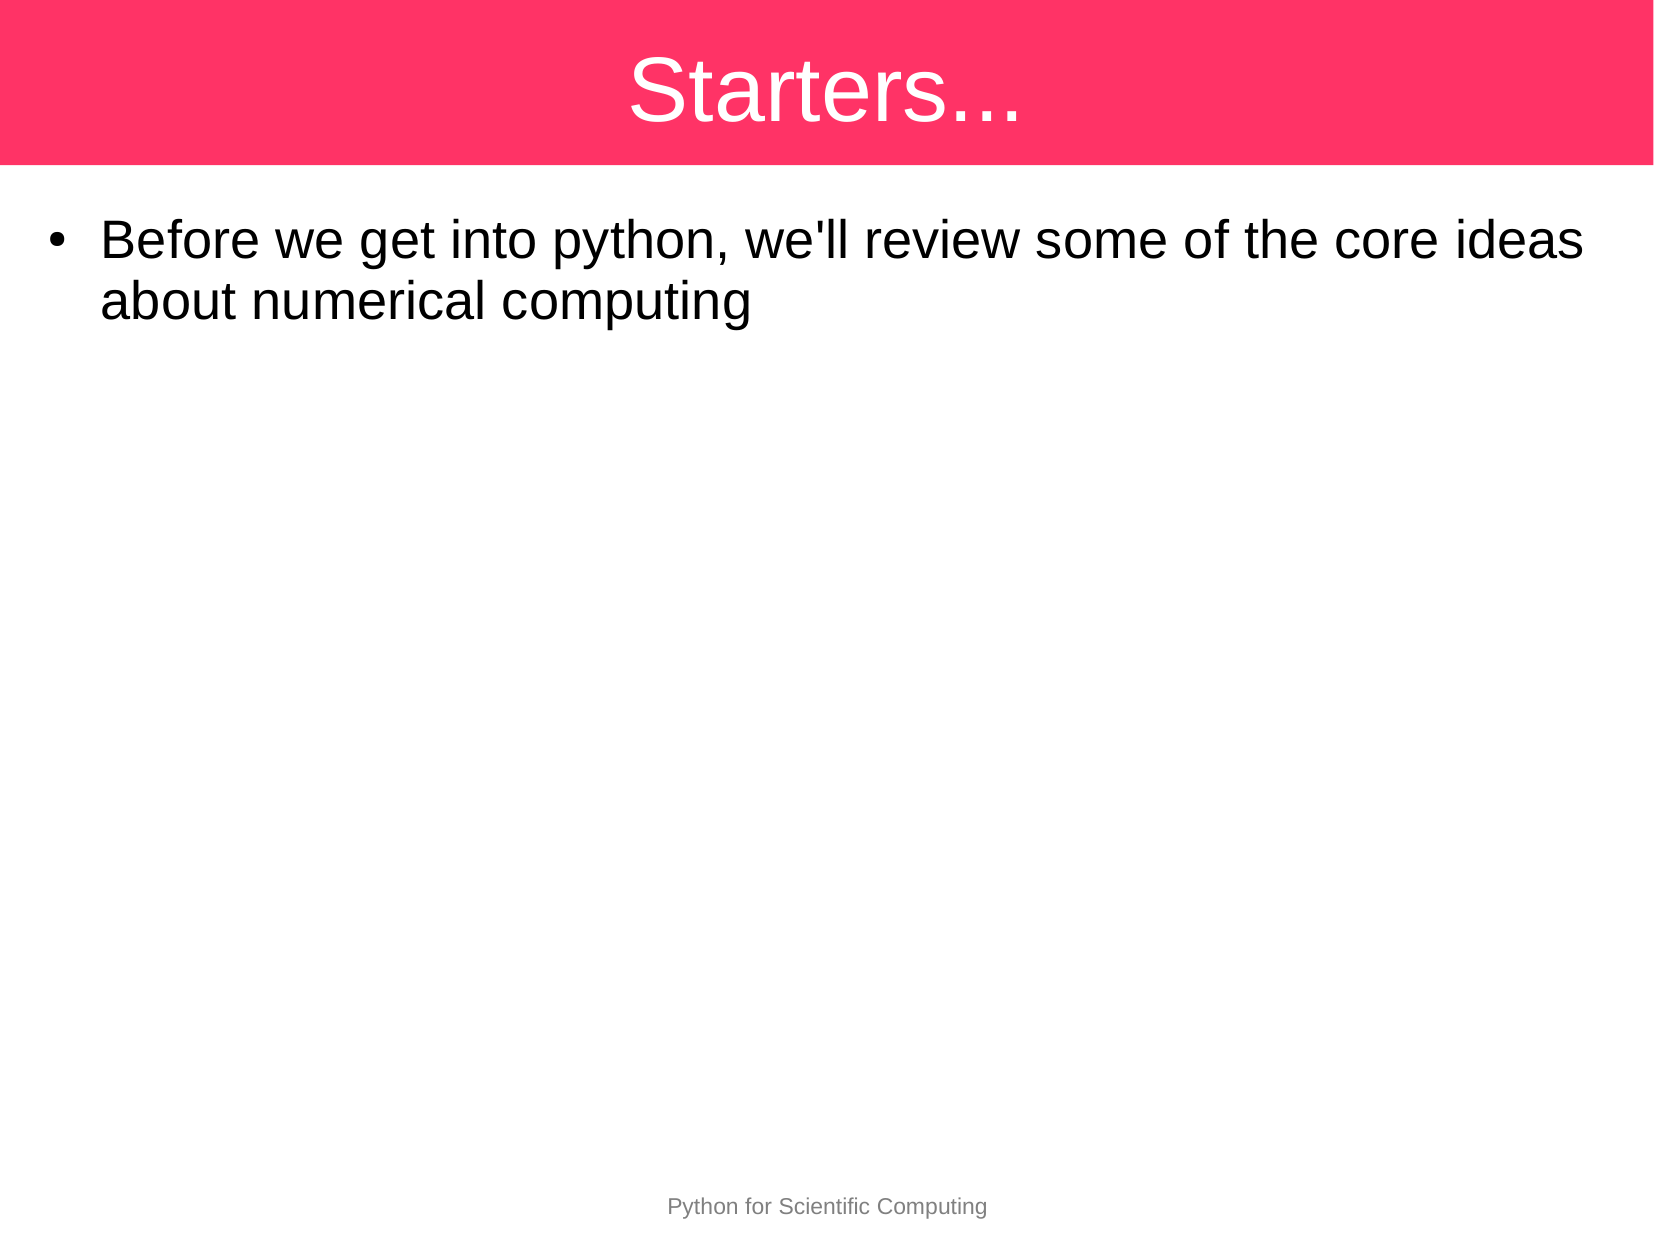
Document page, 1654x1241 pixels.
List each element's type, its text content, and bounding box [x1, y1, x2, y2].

title Starters... [82, 31, 1571, 148]
list Before we get into python, we'll review some of the core ideas about numerical computing [30, 210, 1621, 930]
